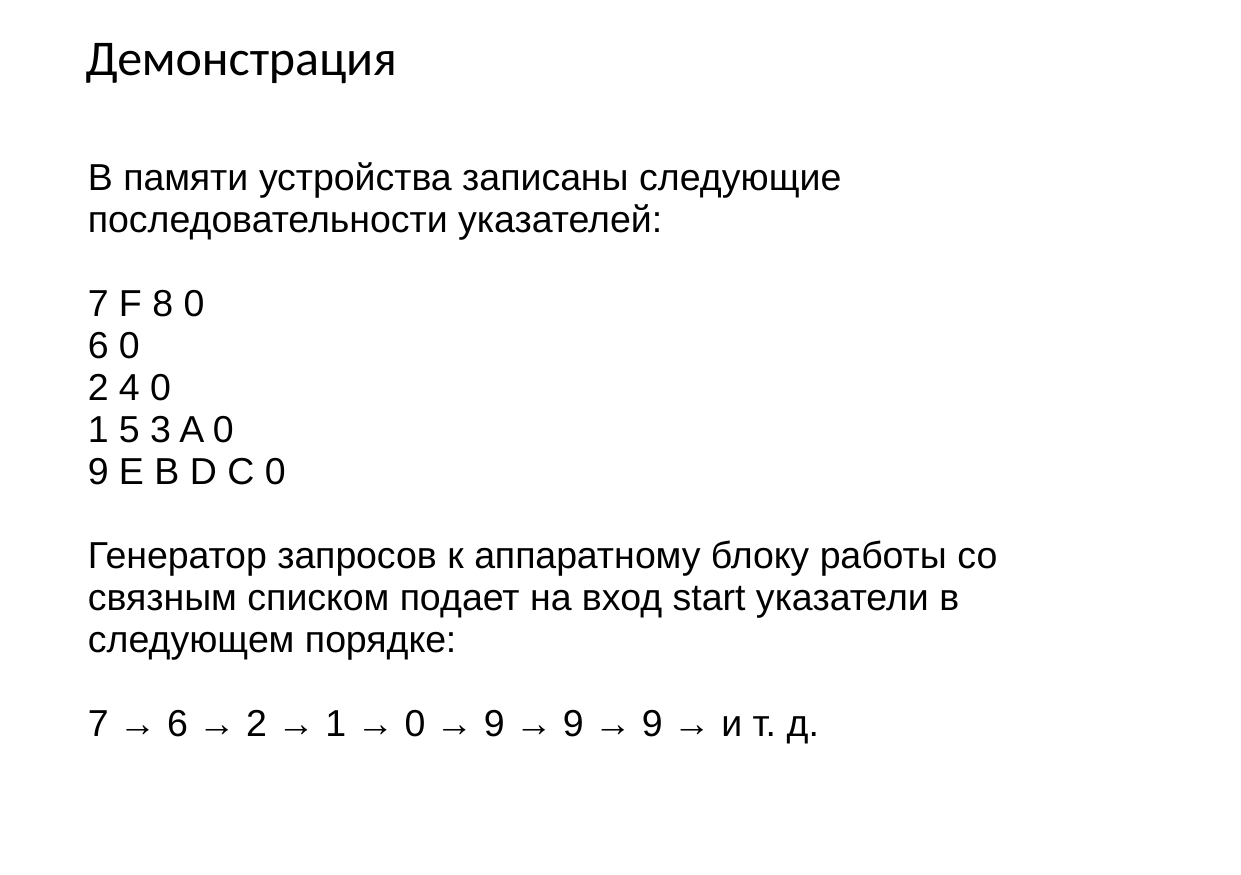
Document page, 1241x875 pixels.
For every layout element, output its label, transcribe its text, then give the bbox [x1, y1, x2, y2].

text_box Демонстрация [70, 31, 414, 92]
text_box В памяти устройства записаны следующие последовательности указателей: 7 F 8 0 6 0 2 4 0 1 5 3 A 0 9 E B D C 0 Генератор запросов к аппаратному блоку работы со связным списком подает на вход start указатели в следующем порядке: 7 → 6 → 2 → 1 → 0 → 9 → 9 → 9 → и т. д. [73, 149, 1123, 794]
